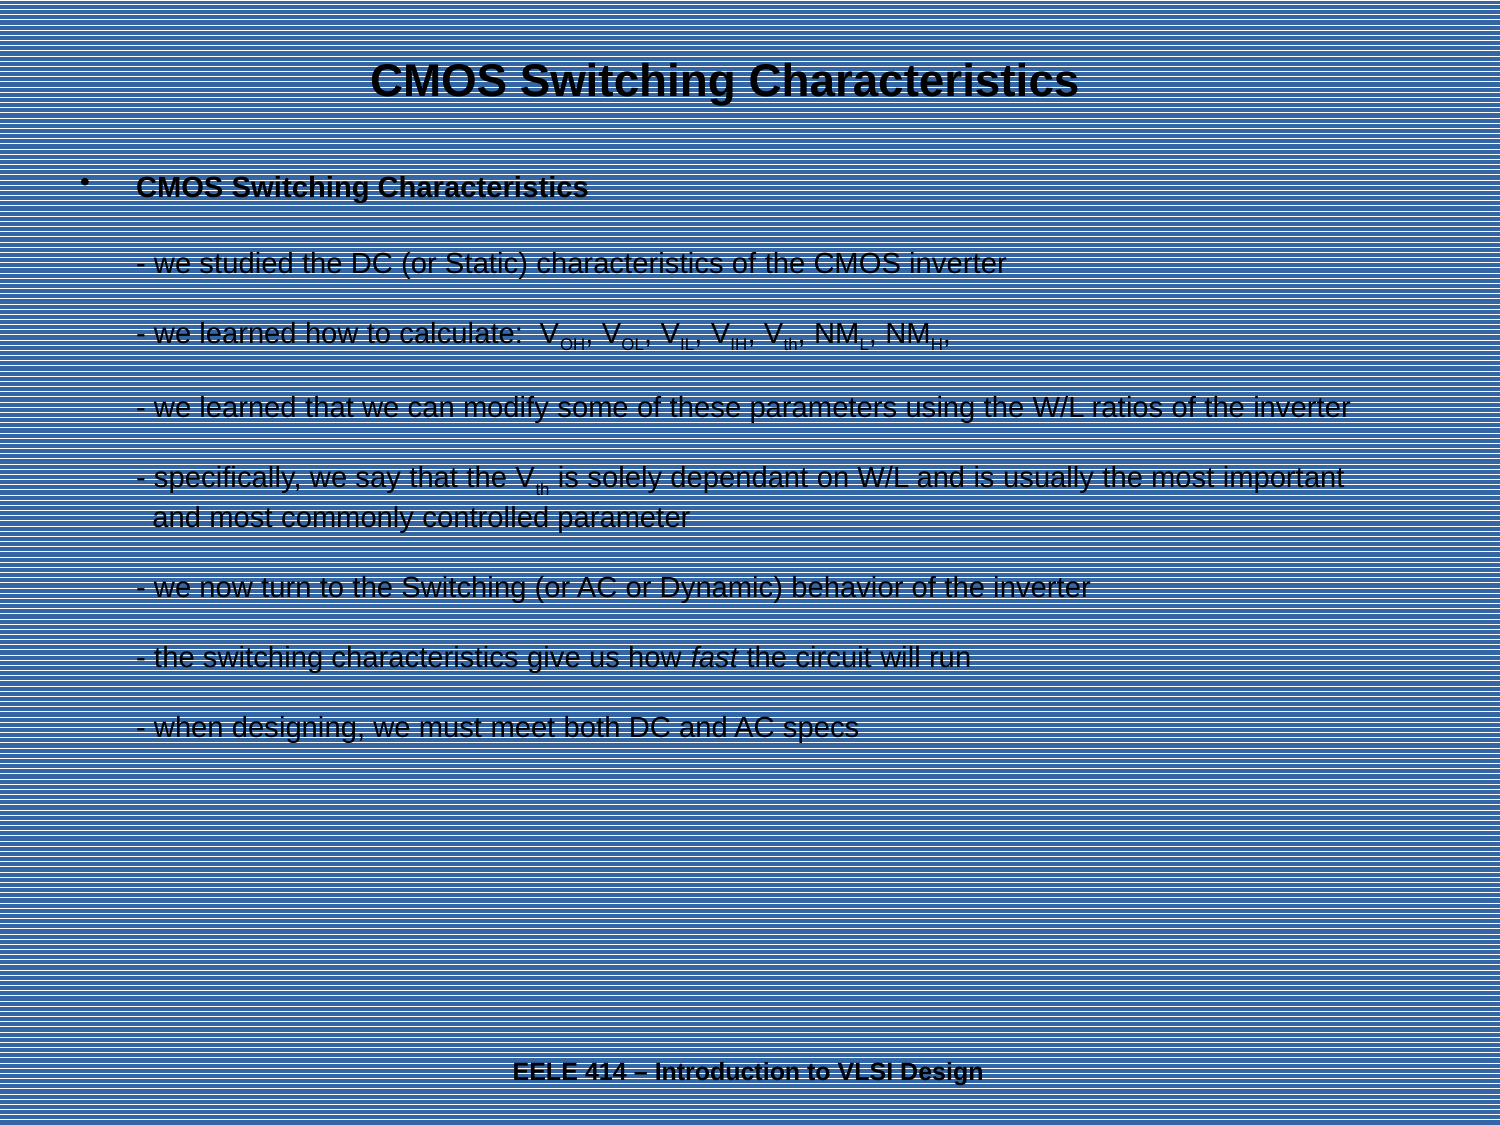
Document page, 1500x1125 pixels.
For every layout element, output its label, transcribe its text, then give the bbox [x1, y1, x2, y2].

title CMOS Switching Characteristics [87, 37, 1363, 120]
list CMOS Switching Characteristics - we studied the DC (or Static) characteristics of the CMOS inverter - we learned how to calculate: VOH, VOL, VIL, VIH, Vth, NML, NMH, - we learned that we can modify some of these parameters using the W/L ratios of the inverter - specifically, we say that the Vth is solely dependant on W/L and is usually the most important and most commonly controlled parameter - we now turn to the Switching (or AC or Dynamic) behavior of the inverter - the switching characteristics give us how fast the circuit will run - when designing, we must meet both DC and AC specs [64, 160, 1471, 988]
